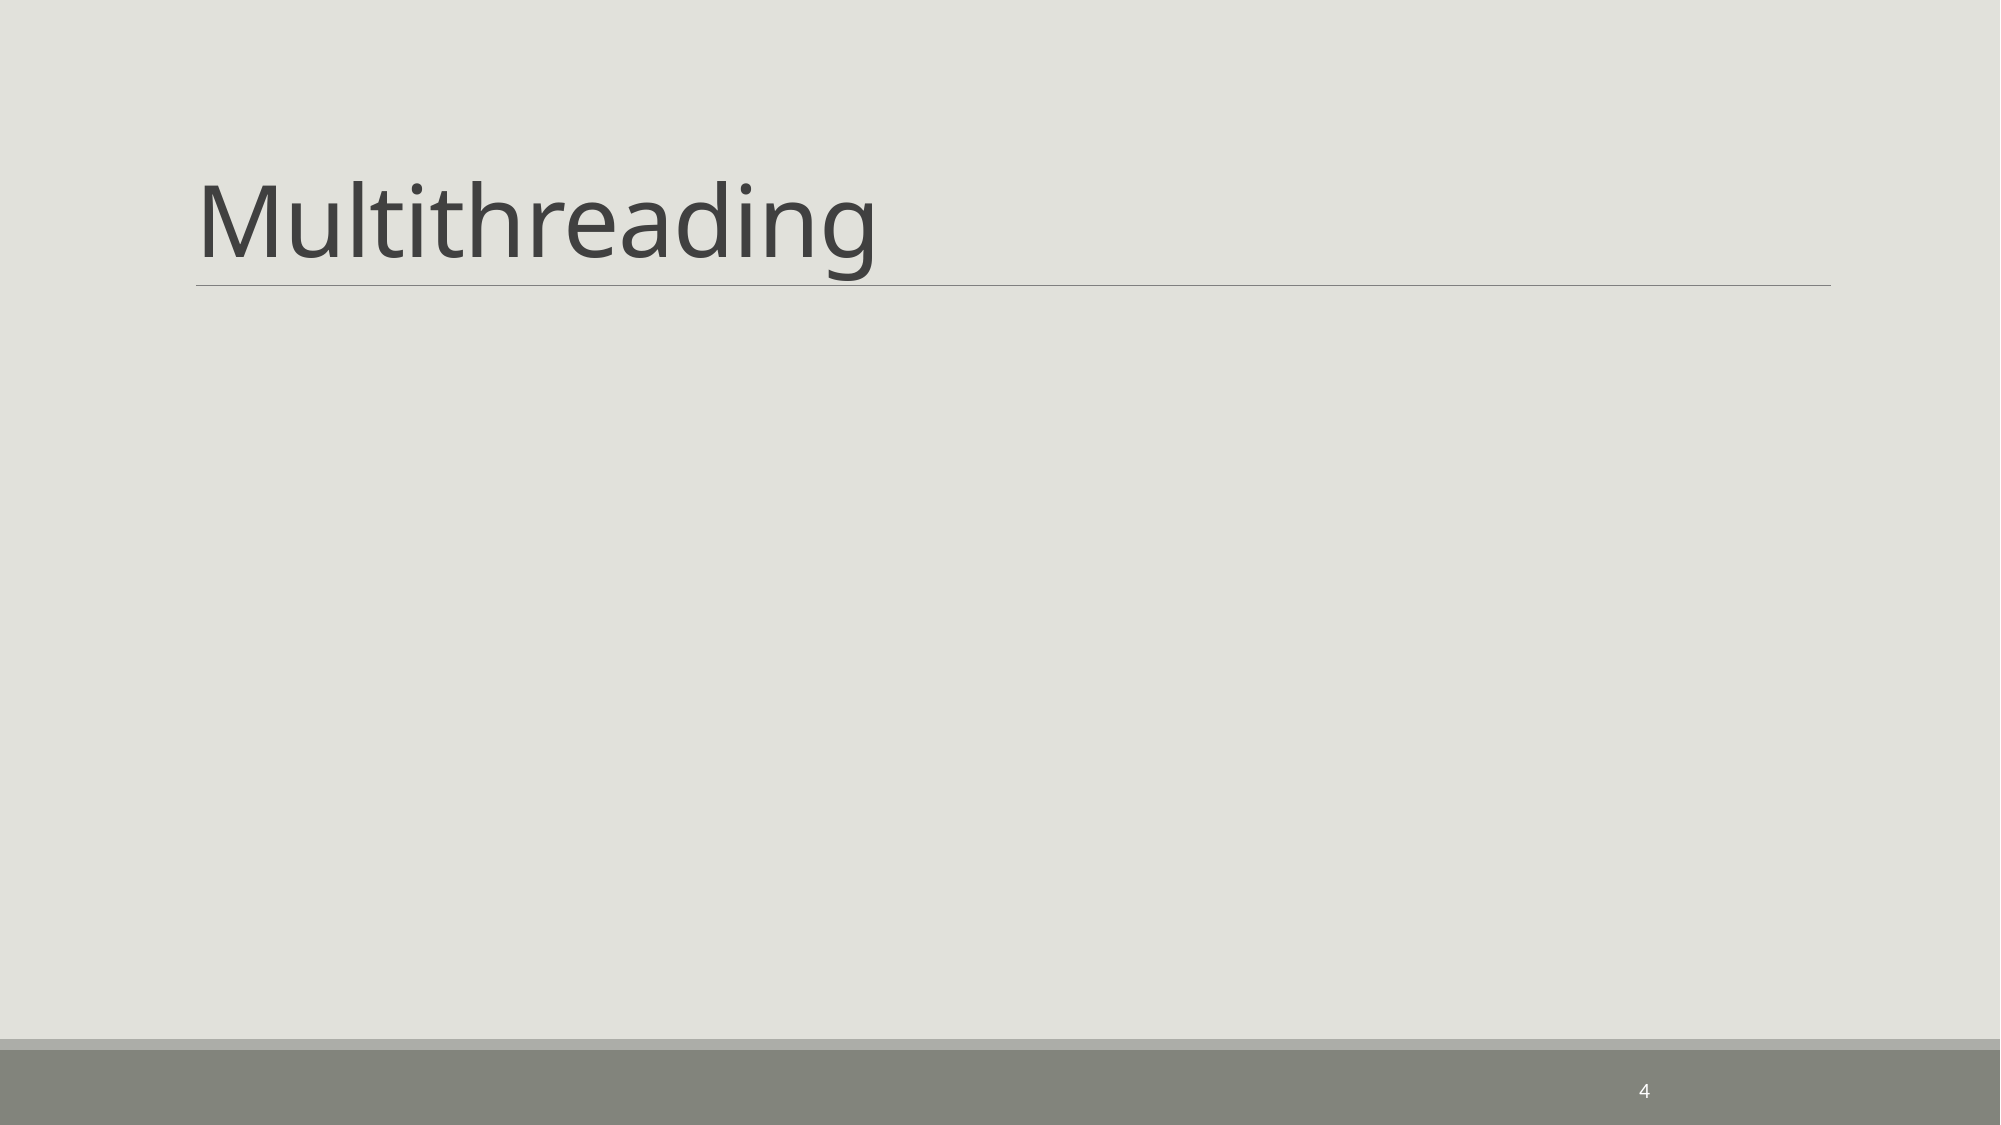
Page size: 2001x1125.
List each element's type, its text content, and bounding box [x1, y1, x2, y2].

title Multithreading [180, 47, 1831, 286]
text_box [1624, 1059, 1840, 1120]
